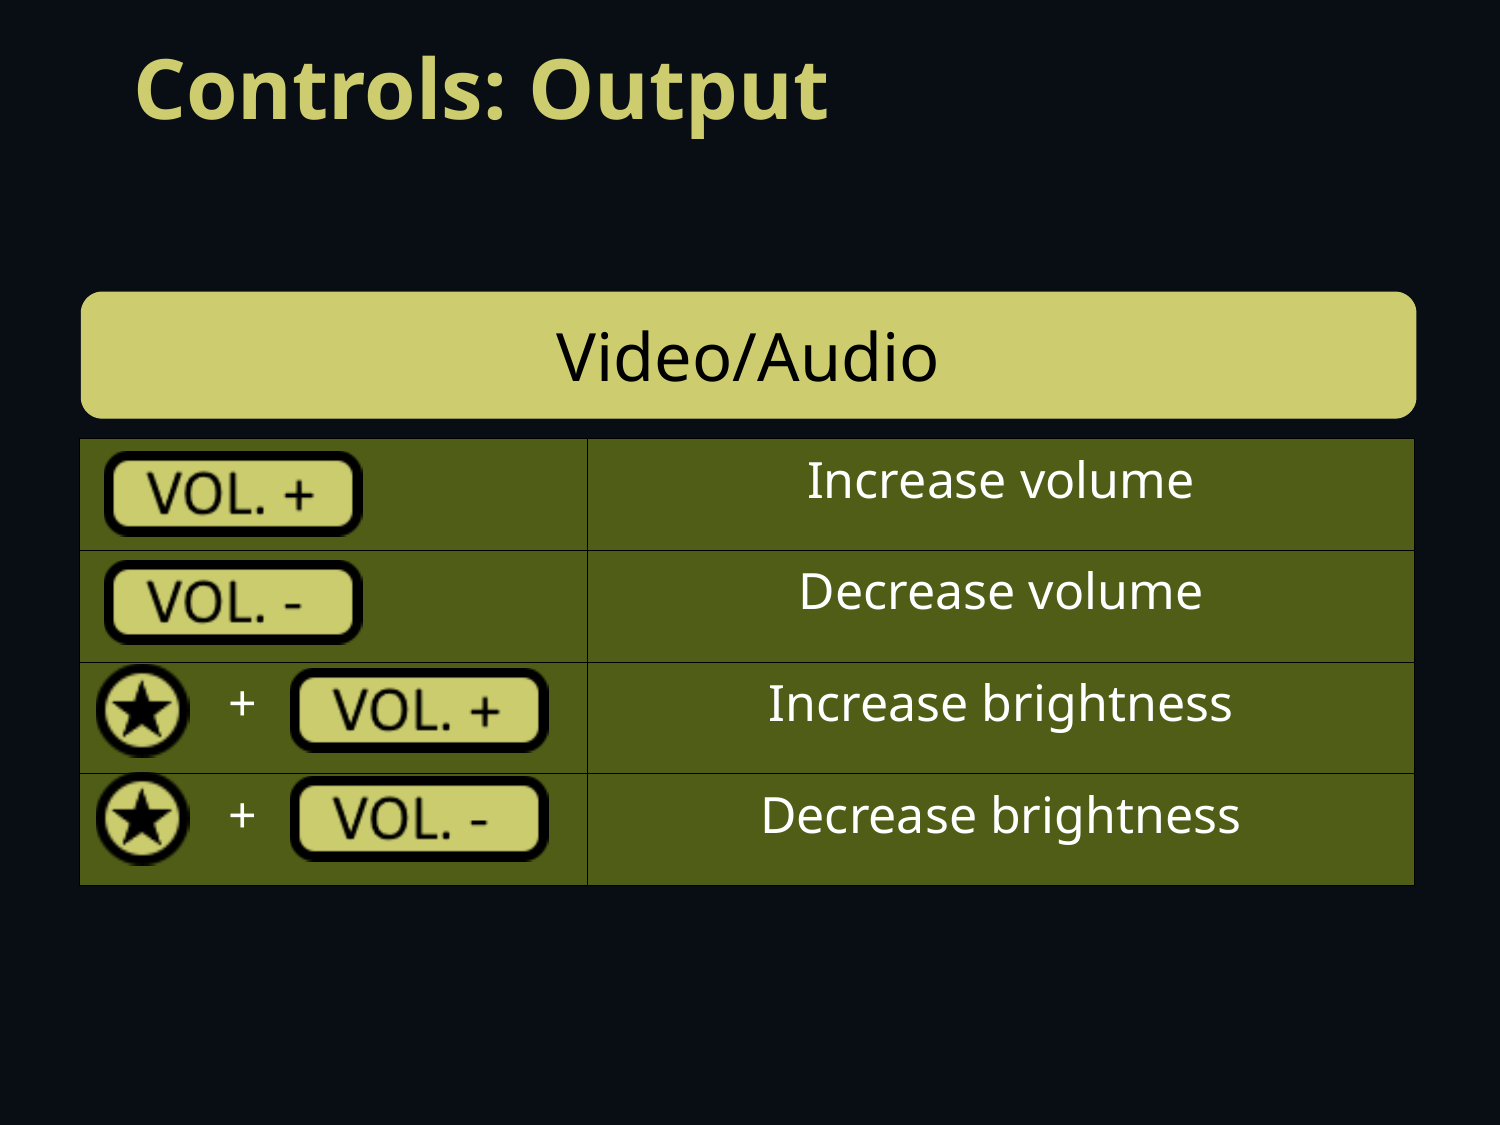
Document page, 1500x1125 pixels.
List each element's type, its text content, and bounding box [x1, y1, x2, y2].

table_cell + [80, 774, 587, 885]
table_header [80, 439, 587, 550]
picture [290, 668, 549, 753]
picture [104, 451, 363, 537]
table_header Increase volume [588, 439, 1414, 550]
table_cell [80, 551, 587, 662]
text_box Controls: Output [118, 23, 1348, 152]
table_cell Decrease brightness [588, 774, 1414, 885]
table_cell Increase brightness [588, 663, 1414, 773]
table_cell + [80, 663, 587, 773]
picture [96, 772, 190, 866]
table_cell Decrease volume [588, 551, 1414, 662]
text_box Video/Audio [81, 292, 1416, 419]
picture [290, 776, 549, 862]
picture [96, 664, 190, 758]
picture [104, 560, 363, 645]
